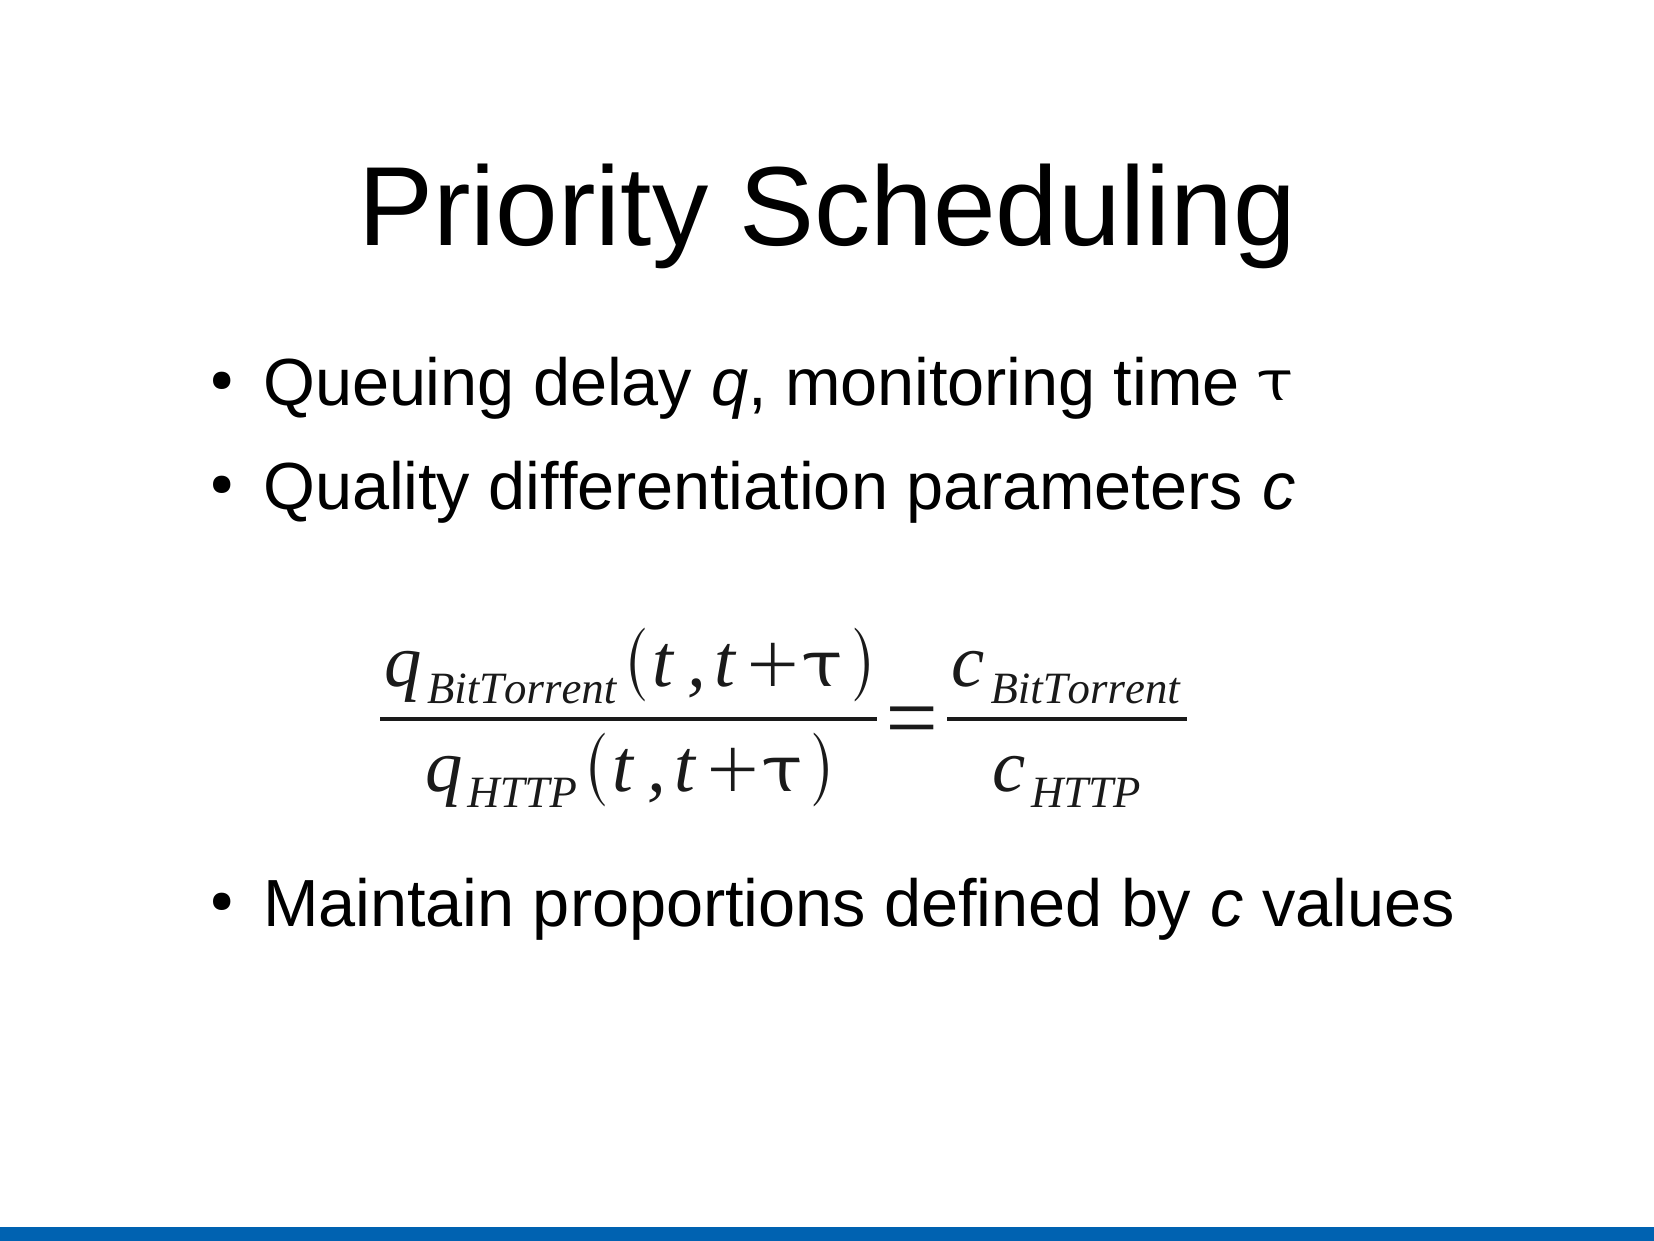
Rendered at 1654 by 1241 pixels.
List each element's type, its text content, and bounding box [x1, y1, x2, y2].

chart [369, 619, 1197, 819]
chart [1252, 341, 1303, 416]
list Queuing delay q, monitoring time Quality differentiation parameters c Maintain proportions defined by c values [121, 344, 1533, 1164]
title Priority Scheduling [121, 102, 1533, 311]
